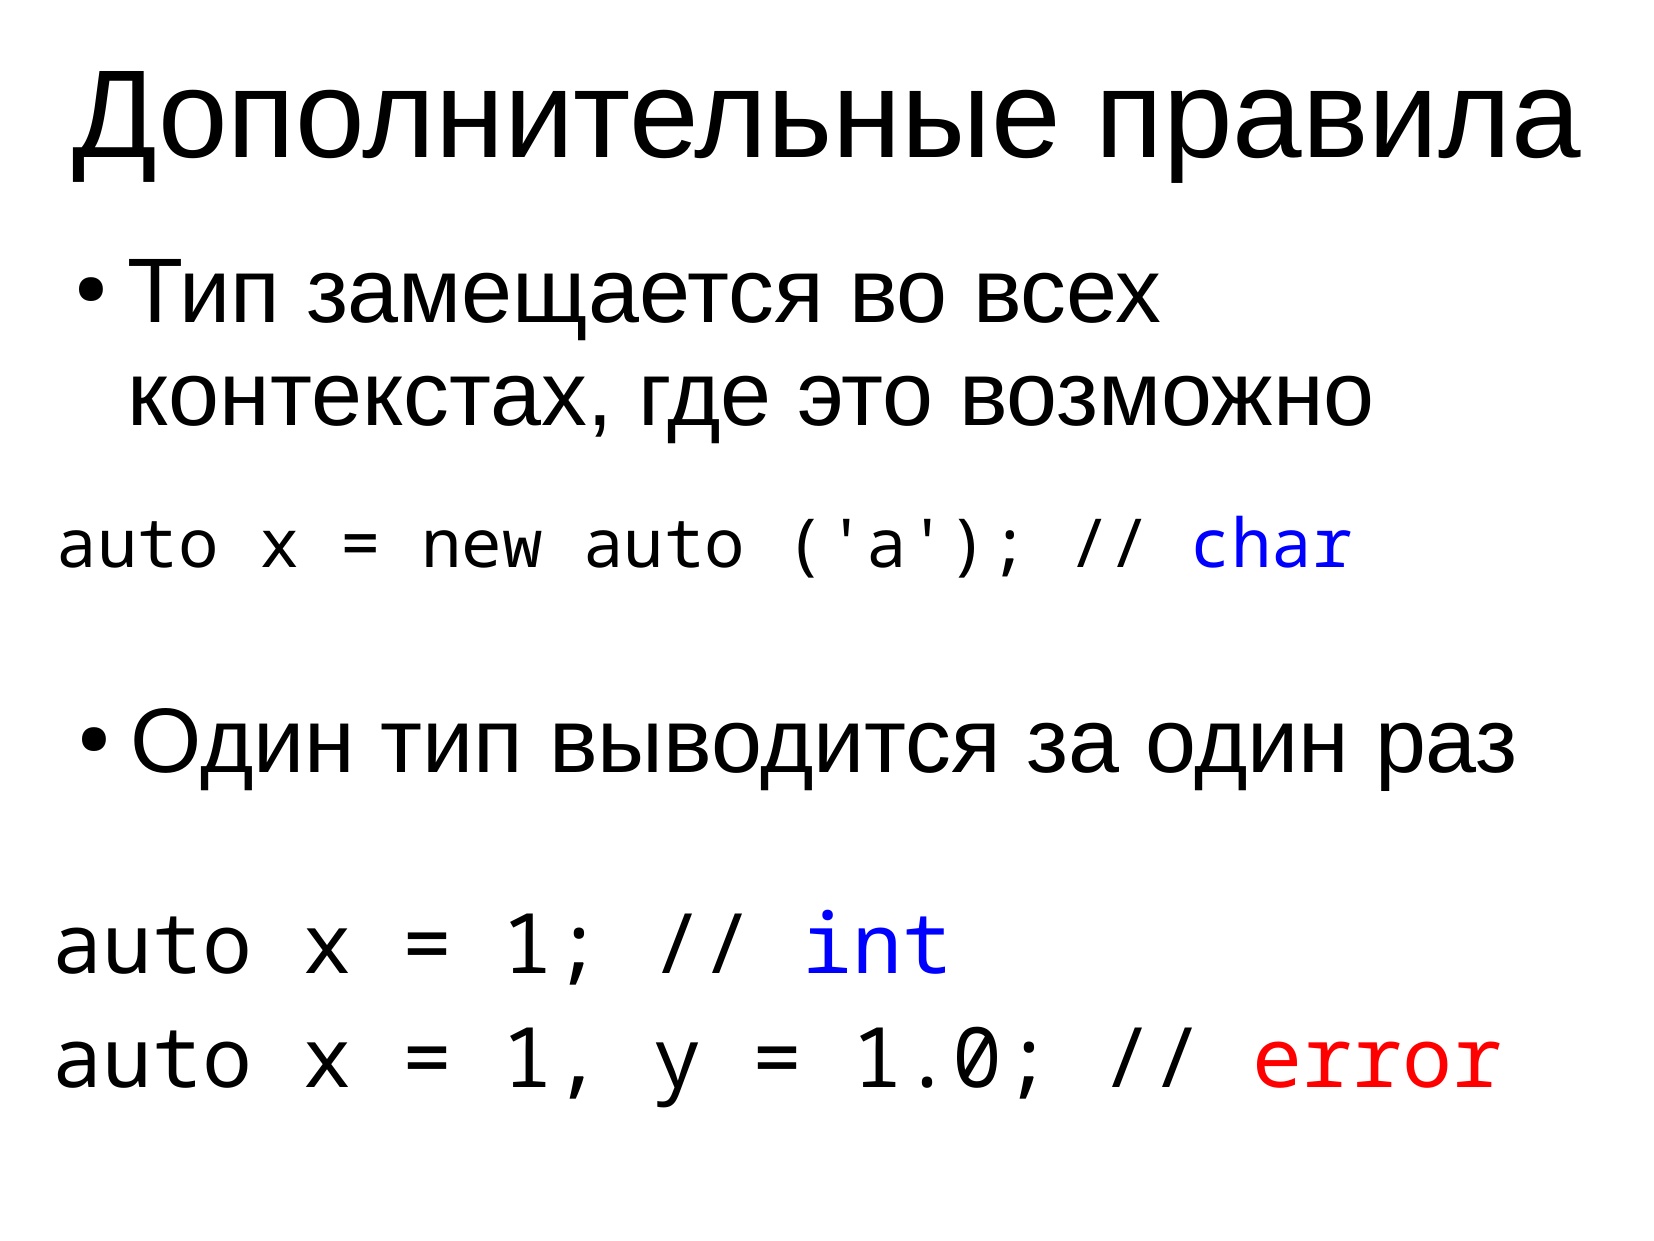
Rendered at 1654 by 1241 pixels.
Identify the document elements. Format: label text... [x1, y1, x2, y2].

title Дополнительные правила [64, 43, 1591, 184]
list auto x = new auto ('a'); // char [56, 495, 1595, 646]
list auto x = 1; // int auto x = 1, y = 1.0; // error [52, 885, 1591, 1141]
list Один тип выводится за один раз [60, 690, 1624, 961]
list Тип замещается во всех контекстах, где это возможно [56, 240, 1621, 511]
